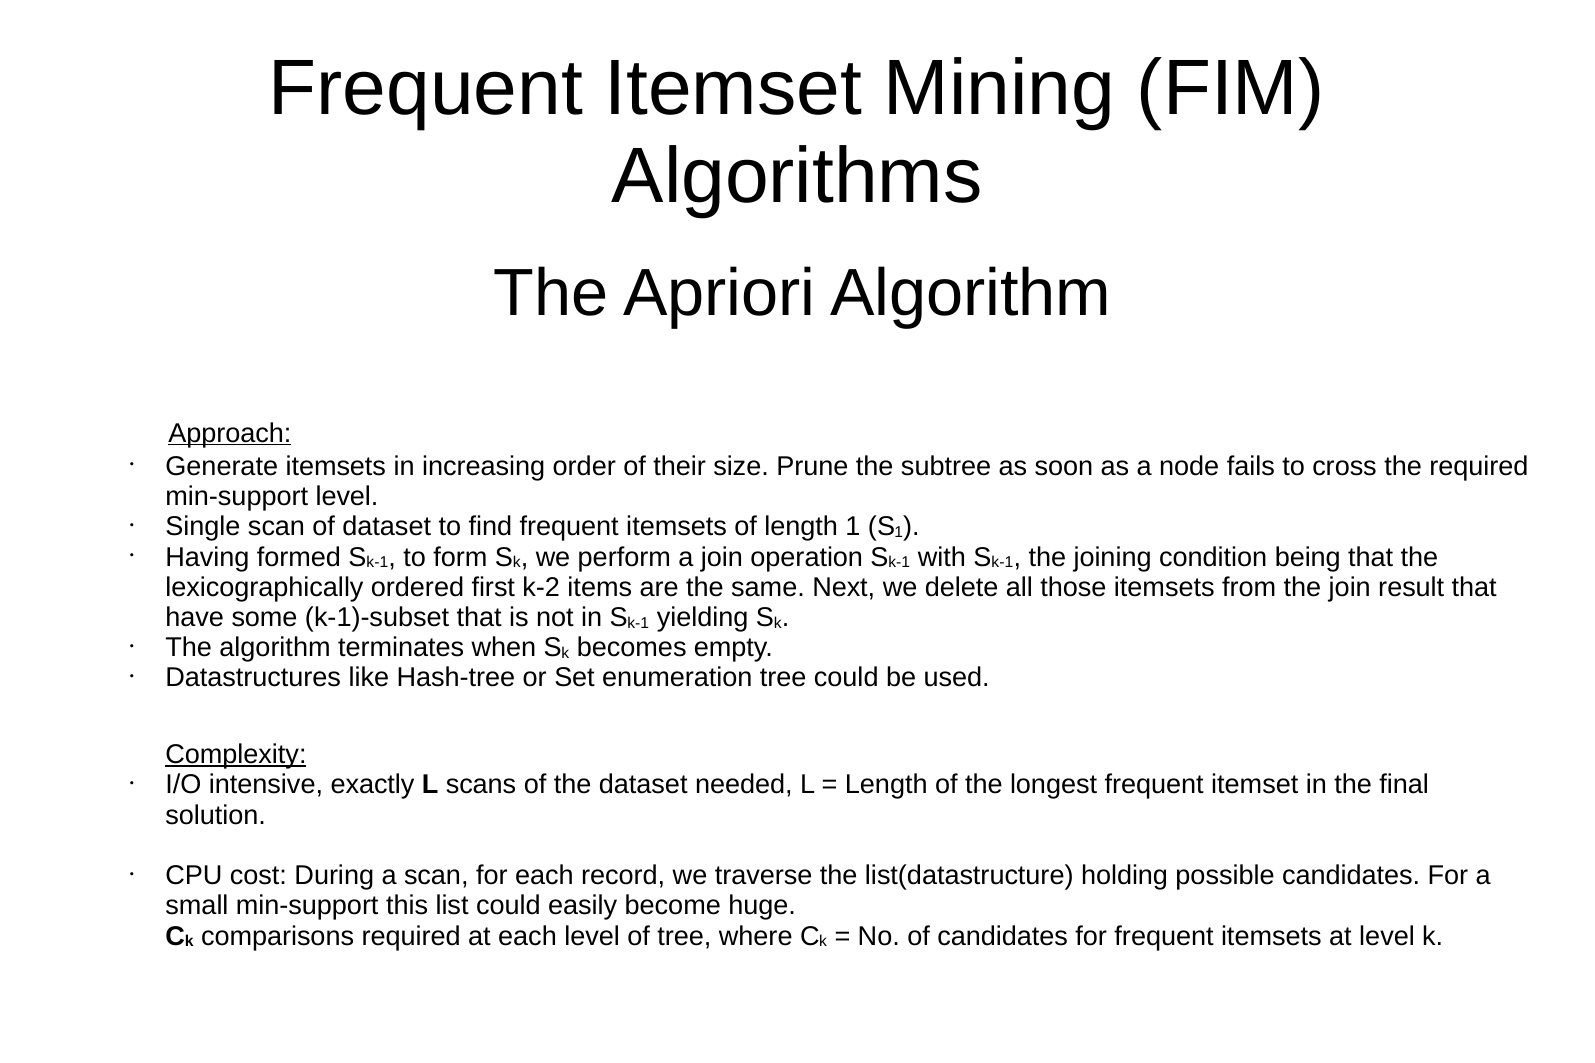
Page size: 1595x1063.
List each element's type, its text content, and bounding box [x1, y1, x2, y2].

subtitle The Apriori Algorithm Approach: Generate itemsets in increasing order of their size. Prune the subtree as soon as a node fails to cross the required min-support level. Single scan of dataset to find frequent itemsets of length 1 (S1). Having formed Sk-1, to form Sk, we perform a join operation Sk-1 with Sk-1, the joining condition being that the lexicographically ordered first k-2 items are the same. Next, we delete all those itemsets from the join result that have some (k-1)-subset that is not in Sk-1 yielding Sk. The algorithm terminates when Sk becomes empty. Datastructures like Hash-tree or Set enumeration tree could be used. Complexity: I/O intensive, exactly L scans of the dataset needed, L = Length of the longest frequent itemset in the final solution. CPU cost: During a scan, for each record, we traverse the list(datastructure) holding possible candidates. For a small min-support this list could easily become huge. Ck comparisons required at each level of tree, where Ck = No. of candidates for frequent itemsets at level k. [94, 213, 1530, 993]
title Frequent Itemset Mining (FIM) Algorithms [79, 42, 1515, 220]
